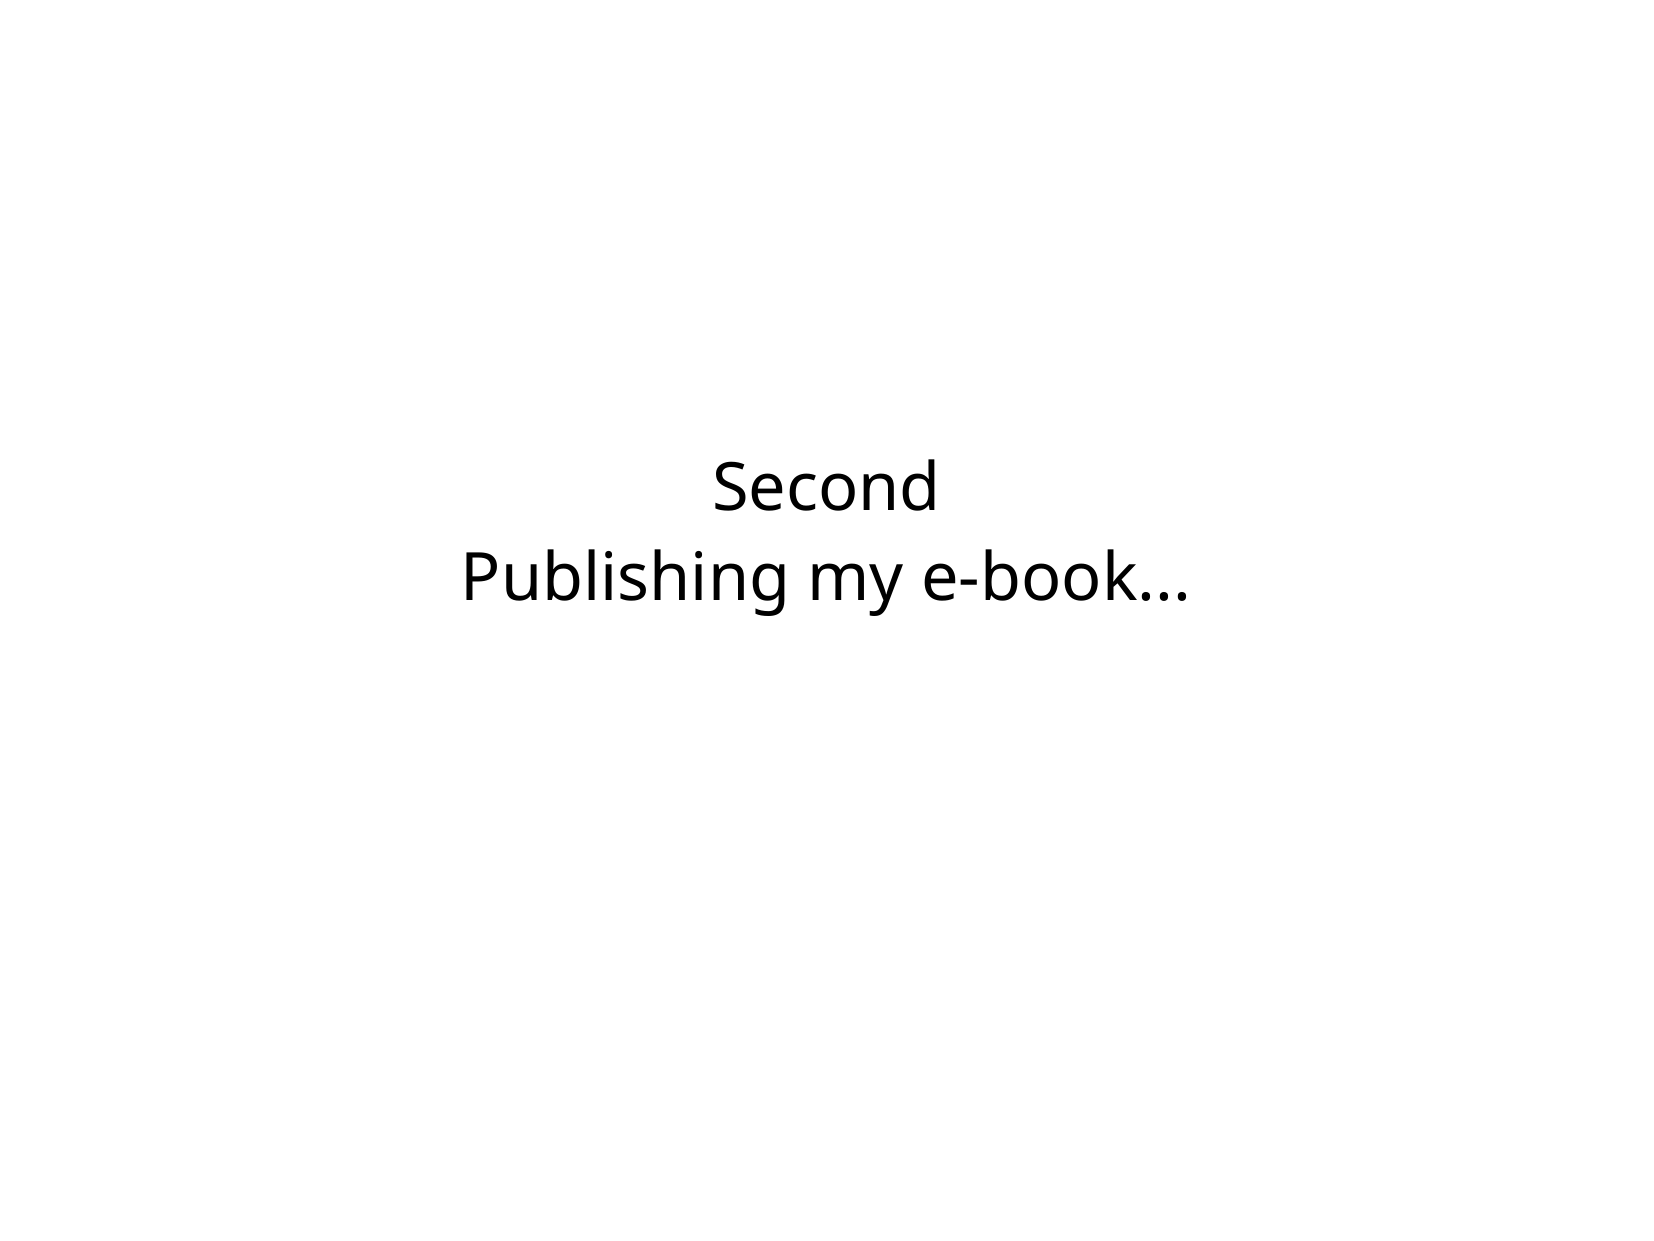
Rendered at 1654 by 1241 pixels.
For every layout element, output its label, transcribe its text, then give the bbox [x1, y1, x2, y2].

subtitle Second Publishing my e-book... [82, 49, 1571, 1010]
